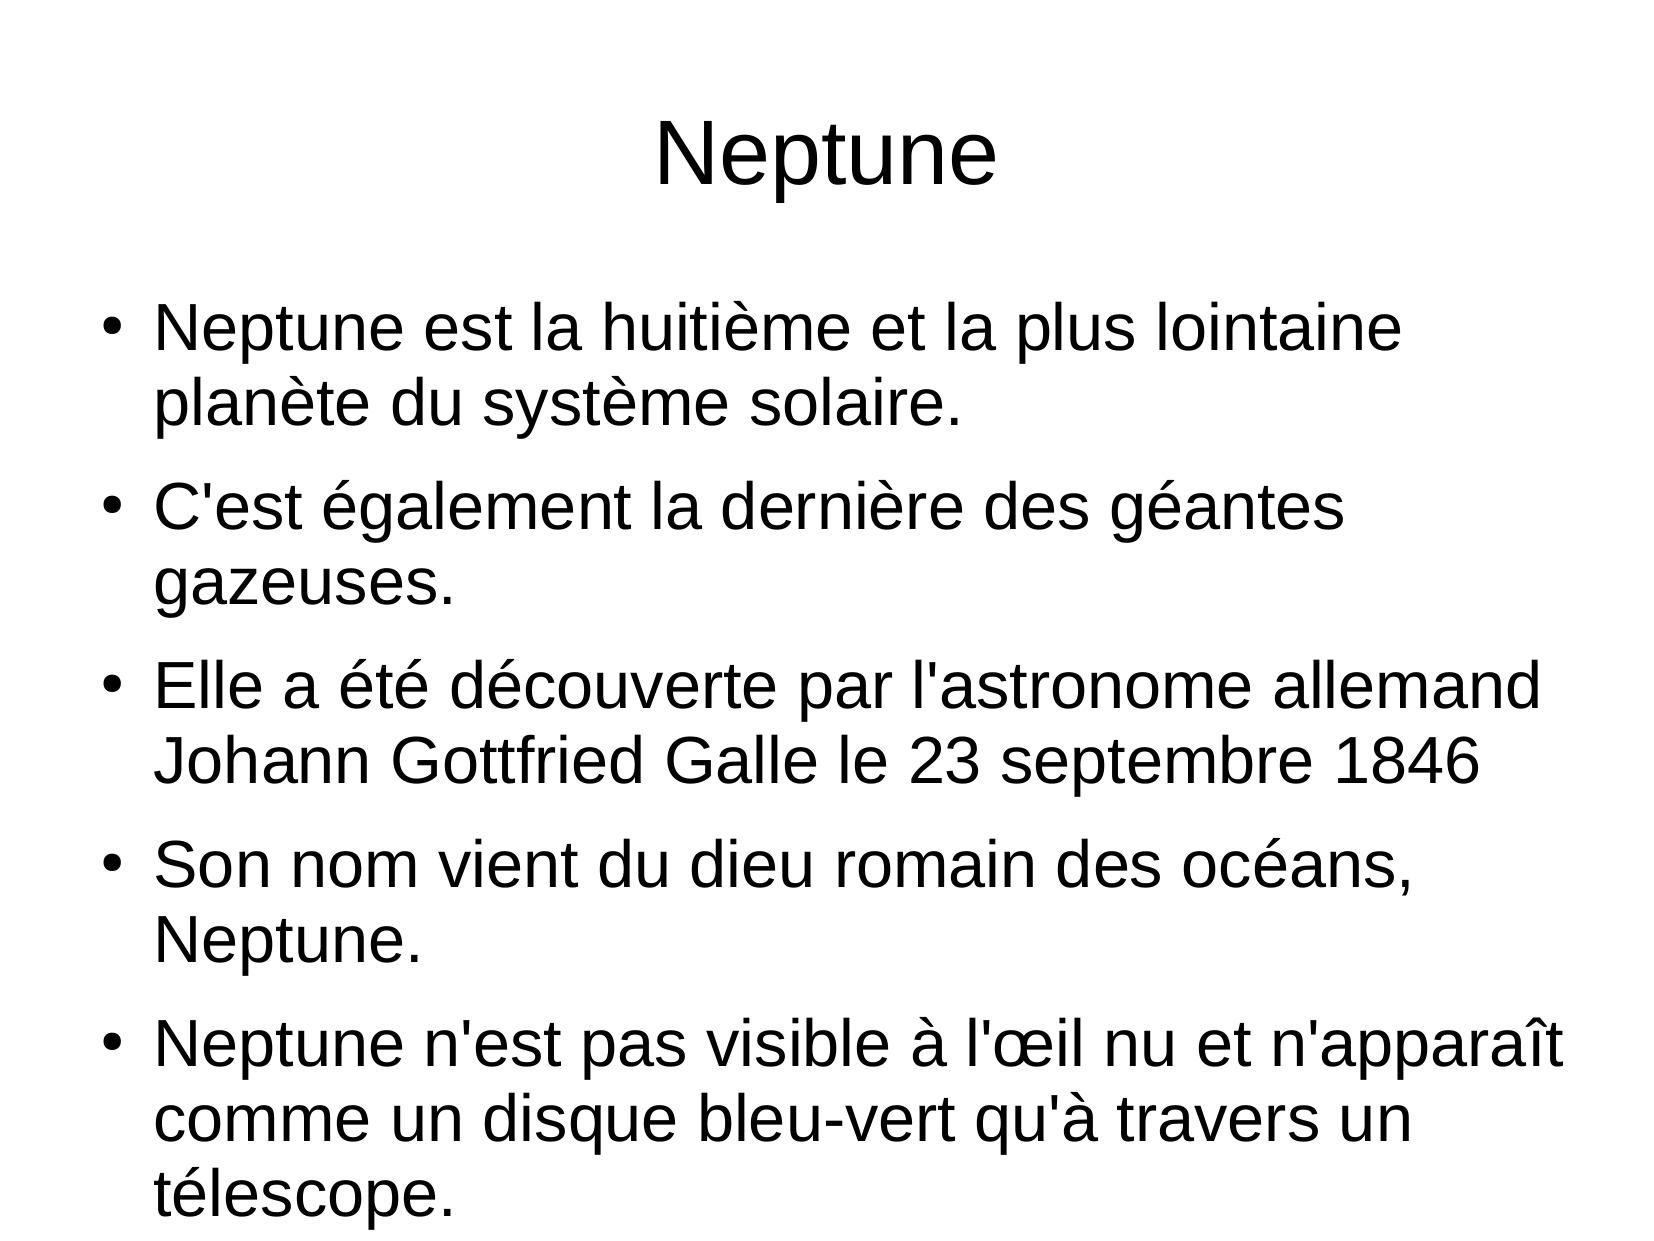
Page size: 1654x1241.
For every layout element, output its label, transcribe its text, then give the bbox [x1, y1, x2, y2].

title Neptune [82, 49, 1571, 257]
list Neptune est la huitième et la plus lointaine planète du système solaire. C'est également la dernière des géantes gazeuses. Elle a été découverte par l'astronome allemand Johann Gottfried Galle le 23 septembre 1846 Son nom vient du dieu romain des océans, Neptune. Neptune n'est pas visible à l'œil nu et n'apparaît comme un disque bleu-vert qu'à travers un télescope. [82, 290, 1571, 1231]
